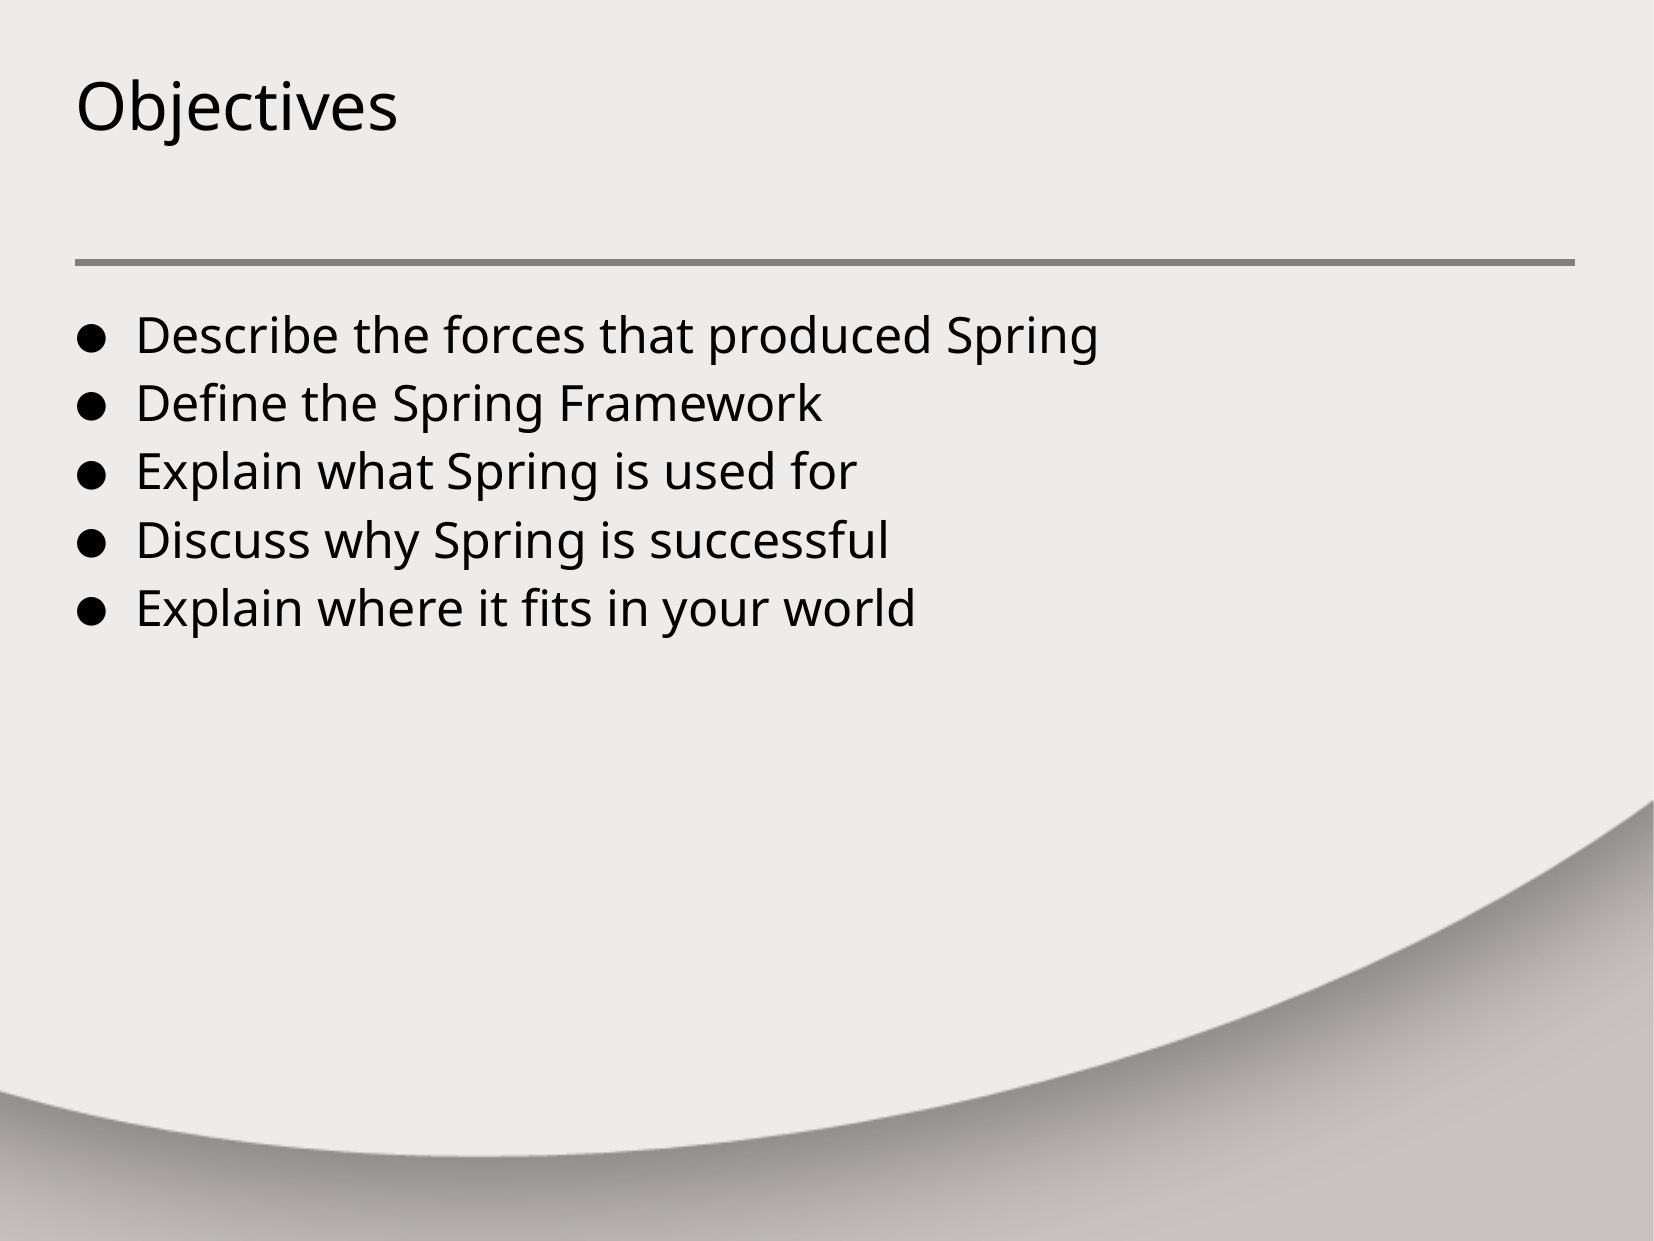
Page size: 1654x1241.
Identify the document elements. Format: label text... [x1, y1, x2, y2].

list Describe the forces that produced Spring Define the Spring Framework Explain what Spring is used for Discuss why Spring is successful Explain where it fits in your world [75, 300, 1576, 1163]
picture [0, 0, 1654, 1241]
title Objectives [75, 75, 1576, 226]
